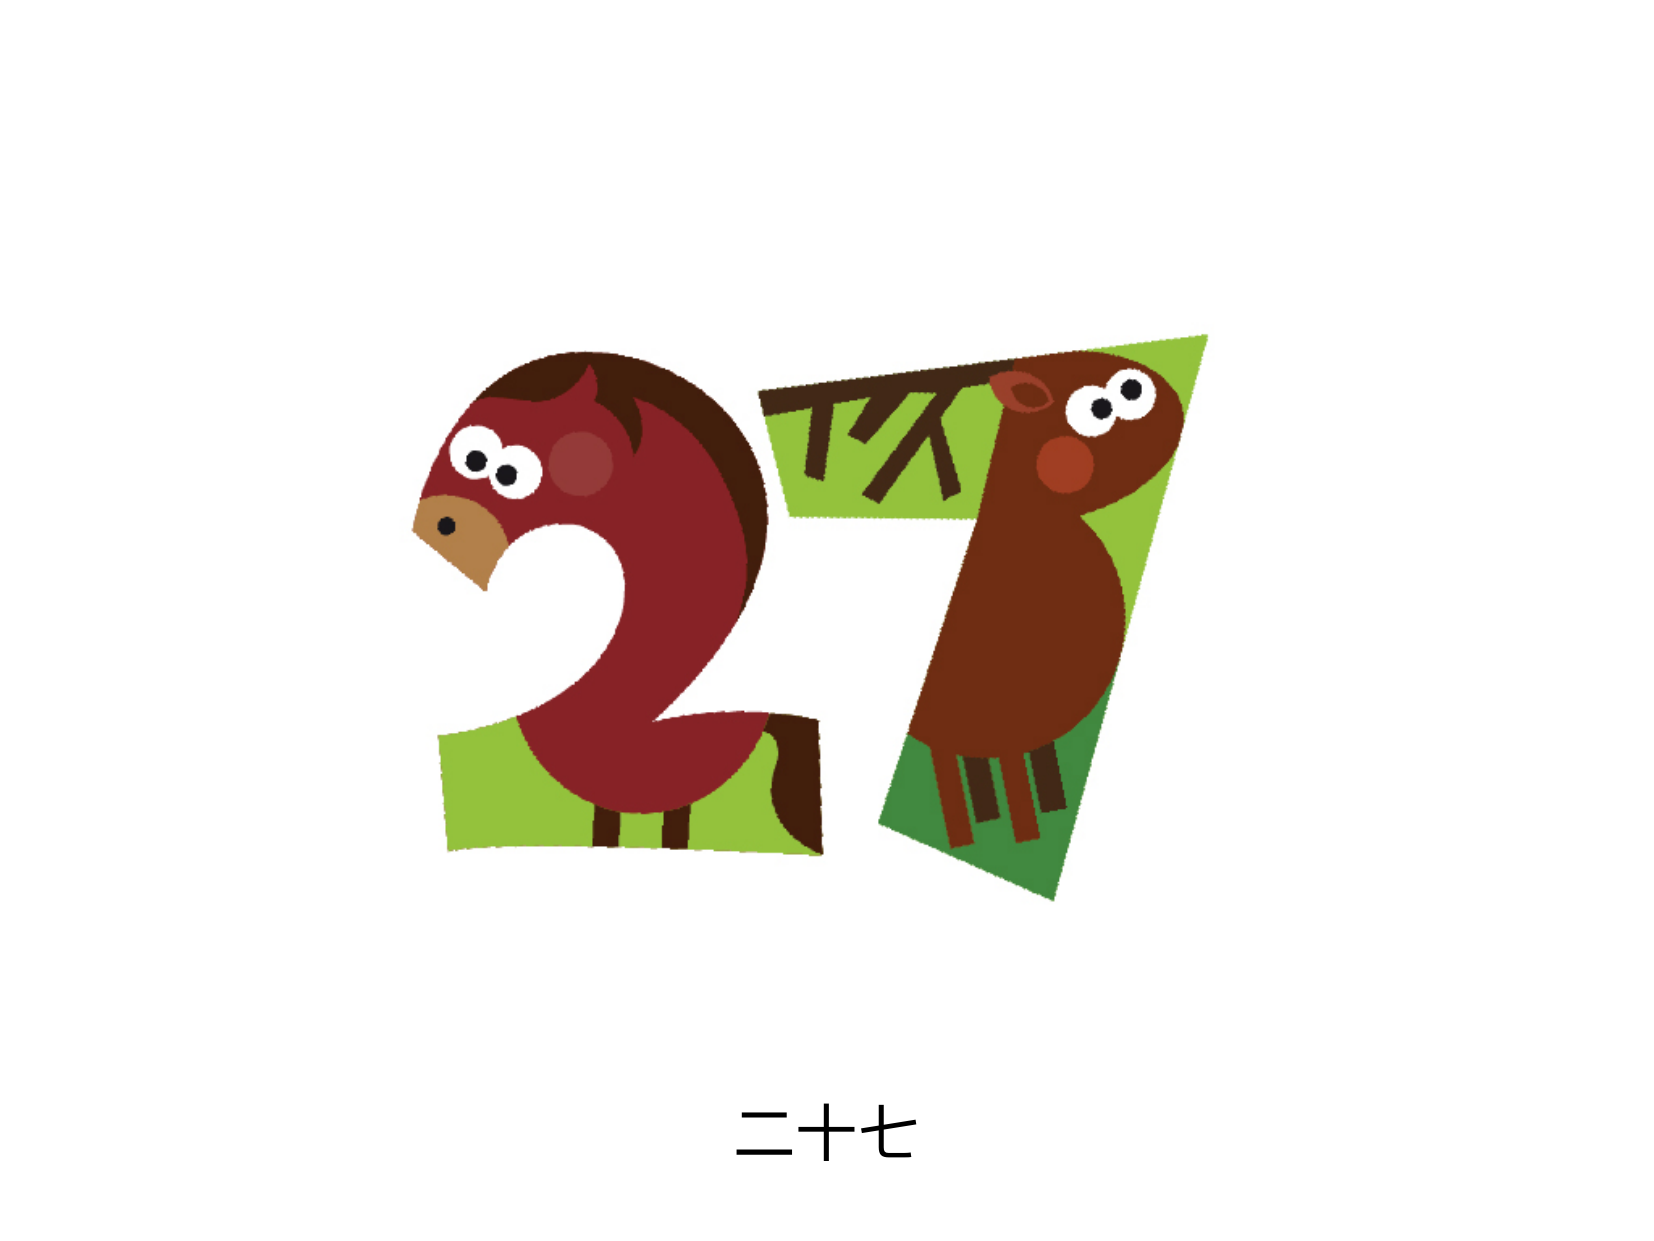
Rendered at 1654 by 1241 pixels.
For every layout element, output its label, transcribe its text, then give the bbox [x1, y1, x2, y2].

title 二十七 [82, 1025, 1571, 1233]
picture [0, 0, 1654, 1241]
